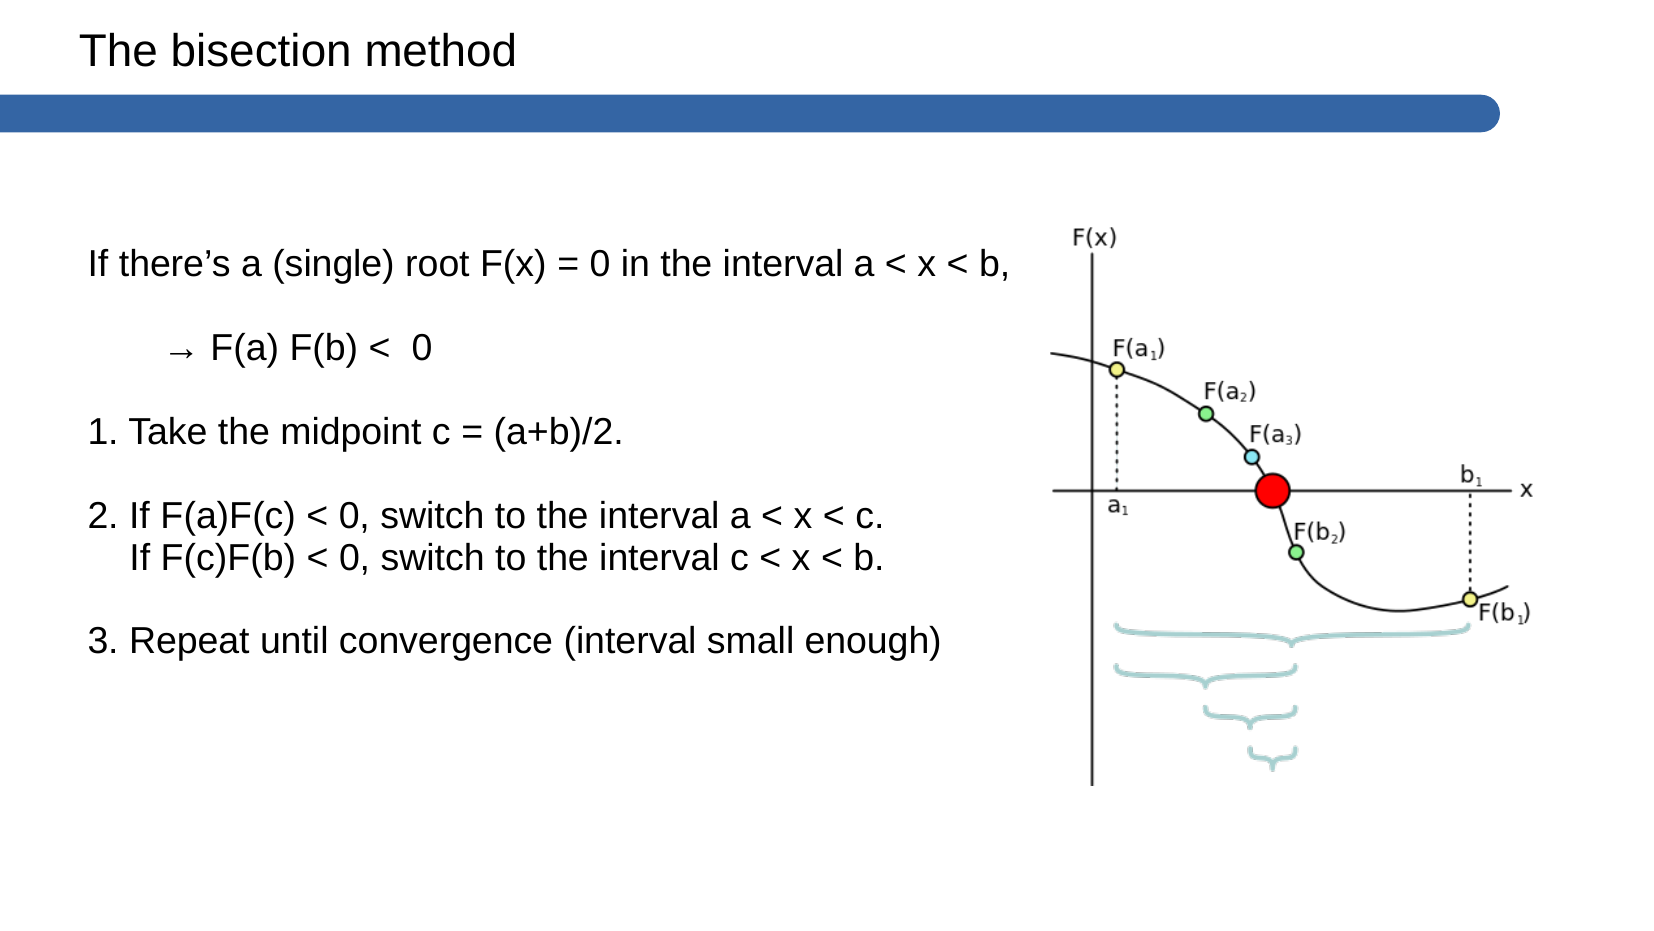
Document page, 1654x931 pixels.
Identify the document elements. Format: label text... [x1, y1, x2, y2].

text_box If there’s a (single) root F(x) = 0 in the interval a < x < b, → F(a) F(b) < 0 1. Take the midpoint c = (a+b)/2. 2. If F(a)F(c) < 0, switch to the interval a < x < c. If F(c)F(b) < 0, switch to the interval c < x < b. 3. Repeat until convergence (interval small enough) [72, 234, 1027, 670]
title The bisection method [78, 25, 1568, 77]
picture [1050, 217, 1538, 786]
